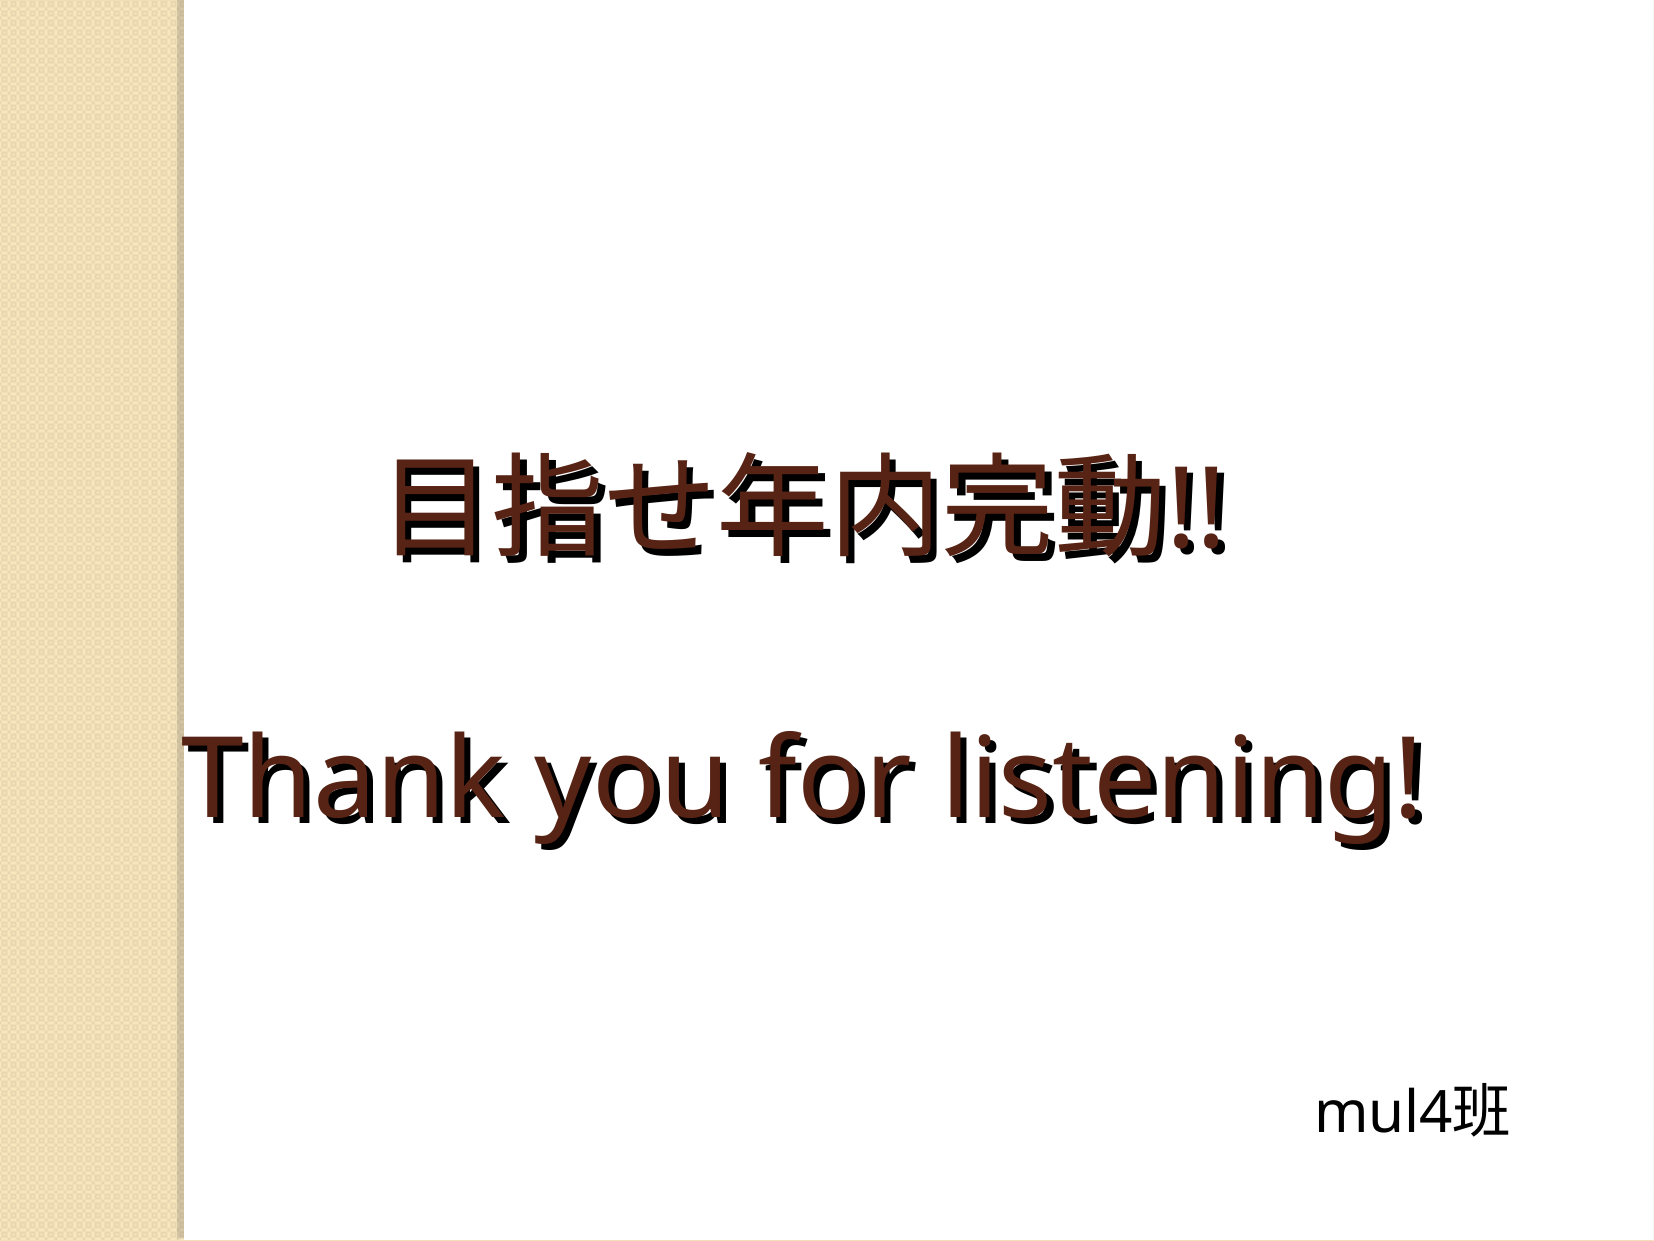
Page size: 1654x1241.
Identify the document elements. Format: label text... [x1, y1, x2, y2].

text_box mul4班 [1299, 1066, 1601, 1152]
text_box 目指せ年内完動!! Thank you for listening! [58, 407, 1548, 869]
picture [0, 0, 1654, 1241]
